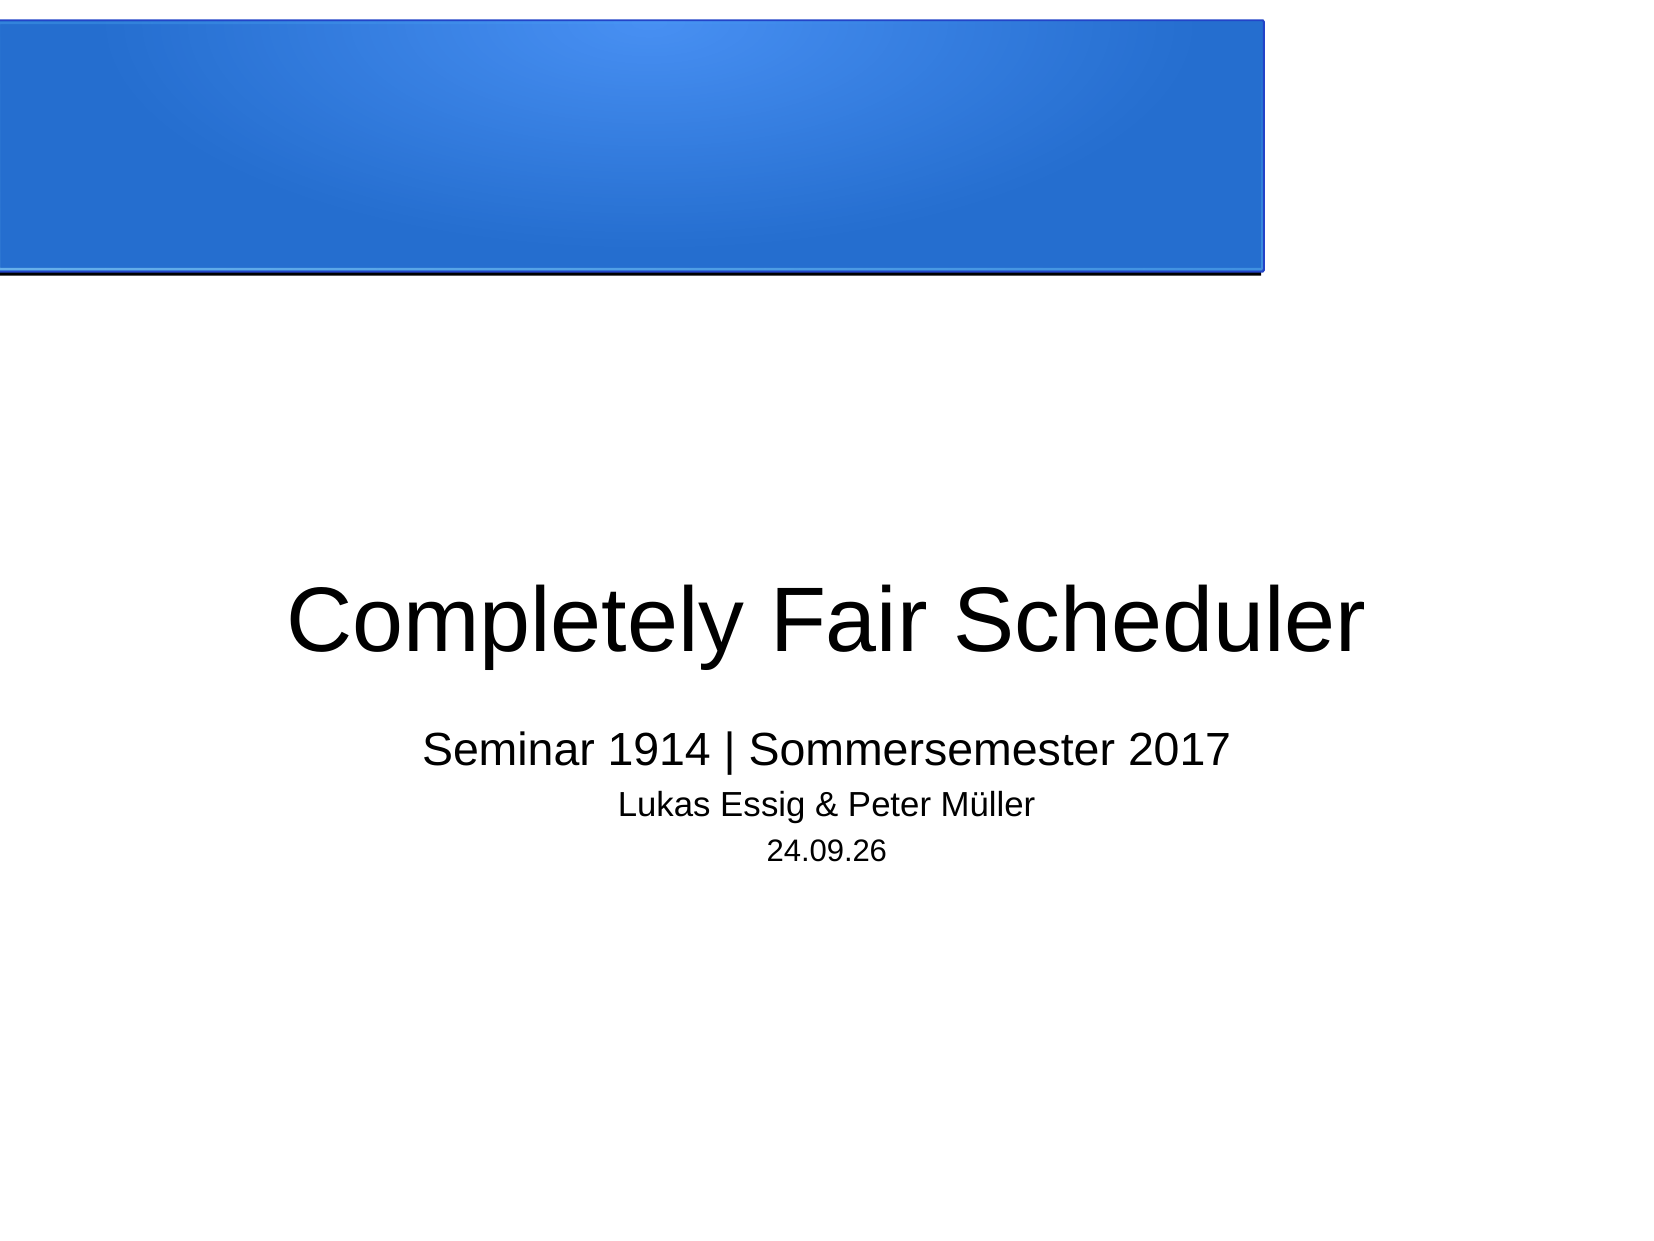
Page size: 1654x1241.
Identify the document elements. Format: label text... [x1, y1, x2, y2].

title Completely Fair Scheduler [250, 517, 1403, 723]
list Seminar 1914 | Sommersemester 2017 Lukas Essig & Peter Müller 06.07.17 [303, 723, 1350, 871]
